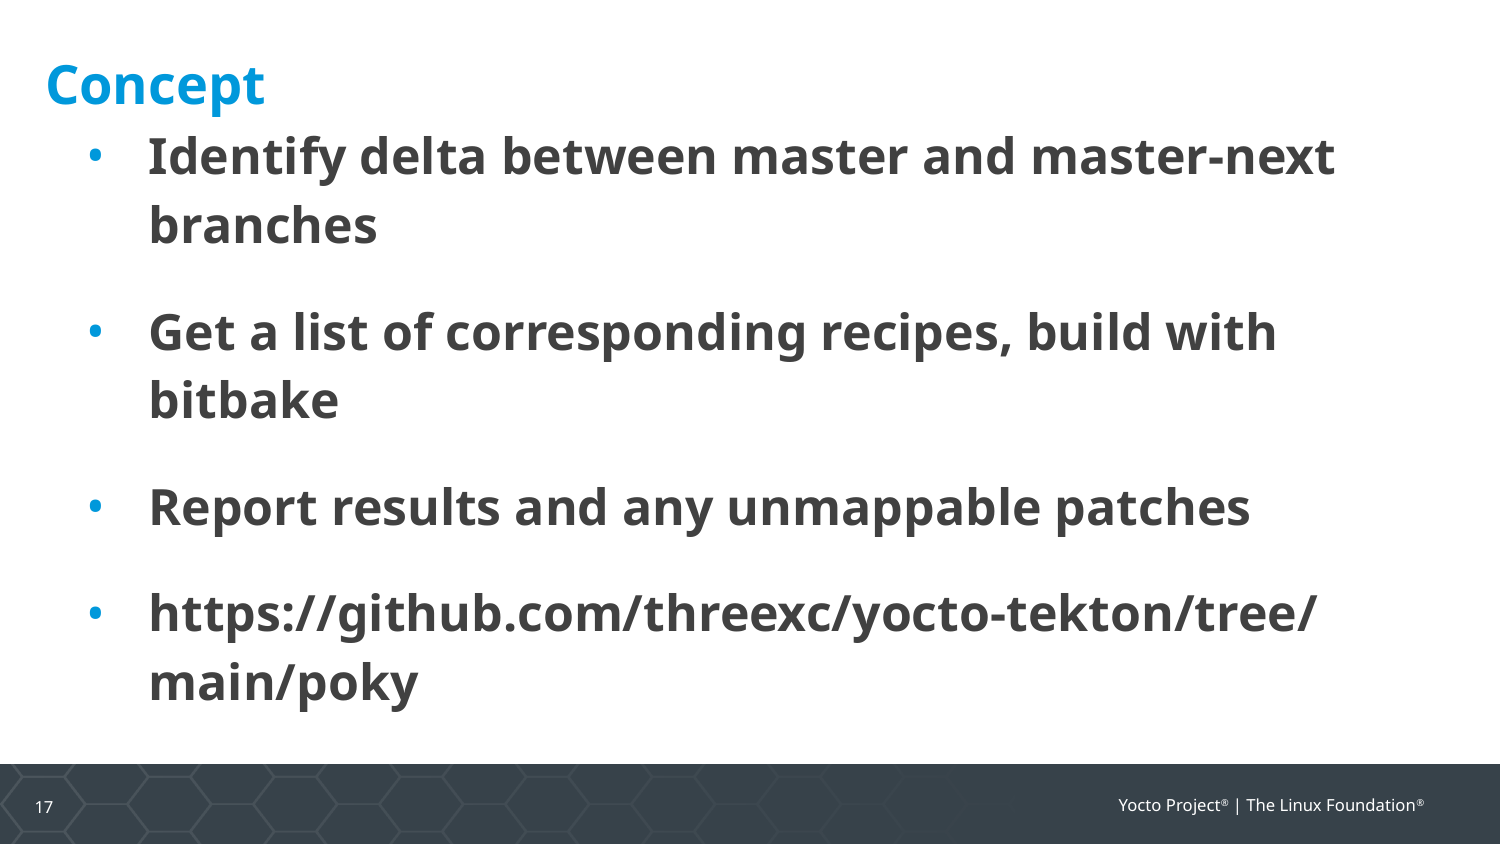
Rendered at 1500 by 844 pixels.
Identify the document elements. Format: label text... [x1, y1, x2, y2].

list Identify delta between master and master-next branches Get a list of corresponding recipes, build with bitbake Report results and any unmappable patches https://github.com/threexc/yocto-tekton/tree/main/poky [73, 115, 1425, 734]
title Concept [44, 50, 1395, 160]
picture [0, 0, 1500, 844]
